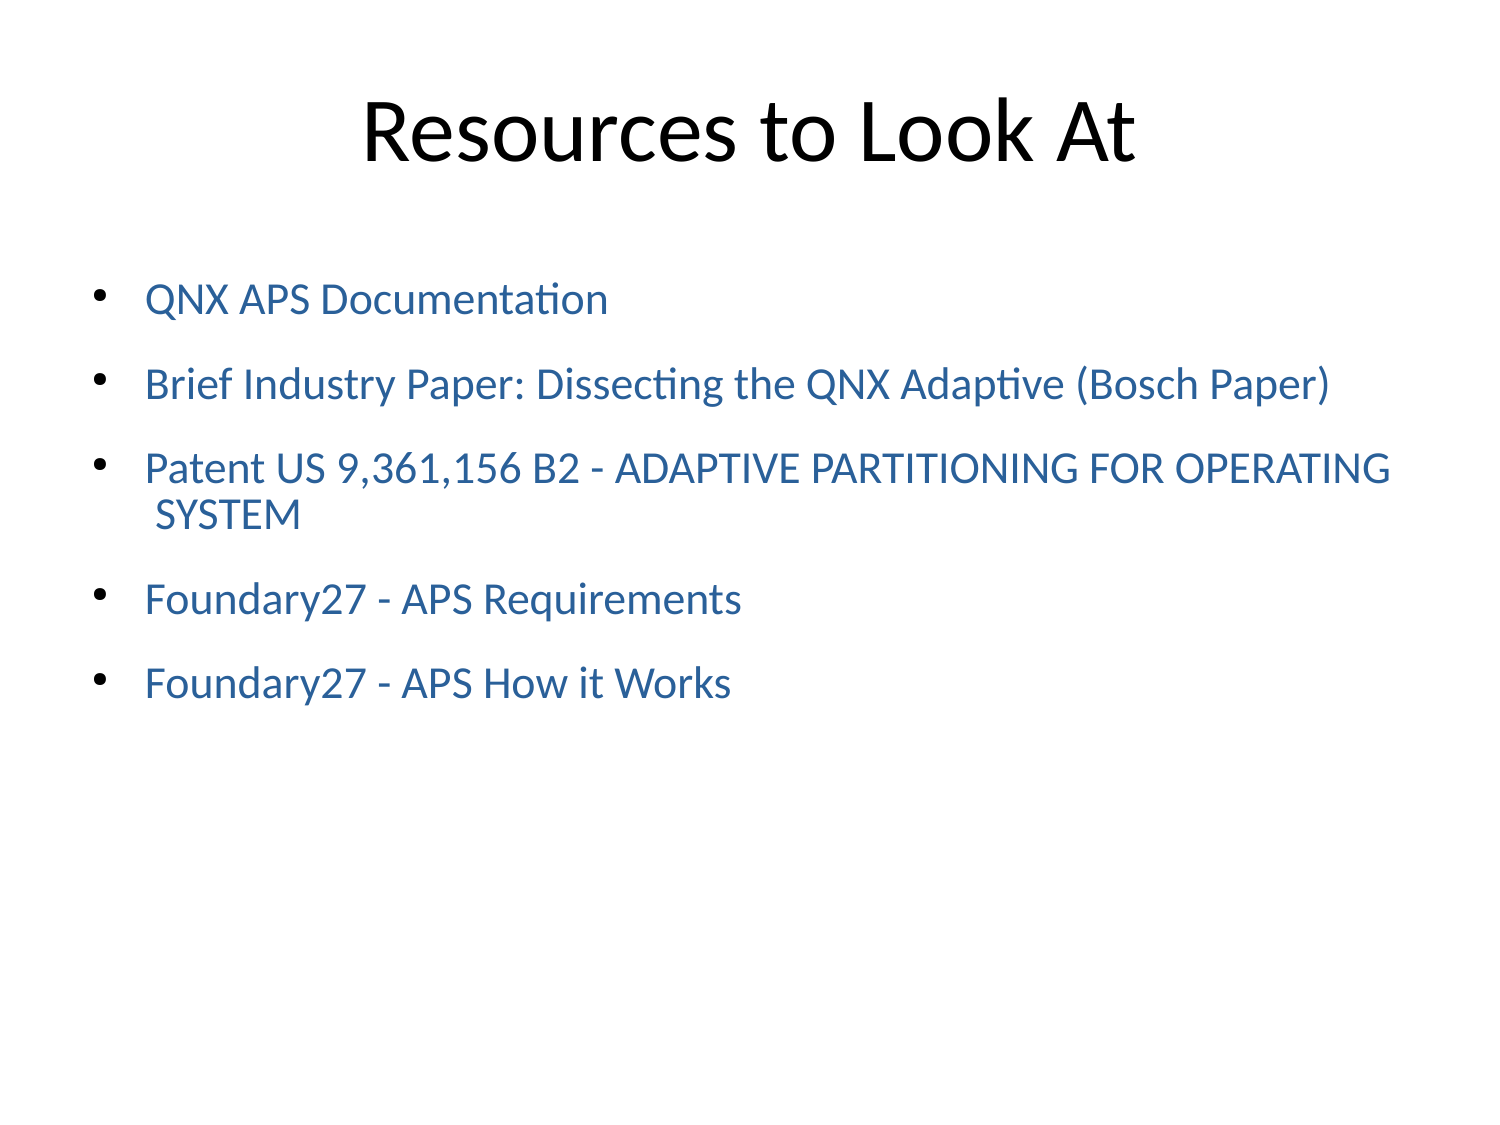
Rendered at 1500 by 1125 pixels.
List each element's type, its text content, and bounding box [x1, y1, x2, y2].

list QNX APS Documentation Brief Industry Paper: Dissecting the QNX Adaptive (Bosch Paper) Patent US 9,361,156 B2 - ADAPTIVE PARTITIONING FOR OPERATING SYSTEM Foundary27 - APS Requirements Foundary27 - APS How it Works [59, 261, 1409, 1004]
title Resources to Look At [75, 45, 1425, 233]
